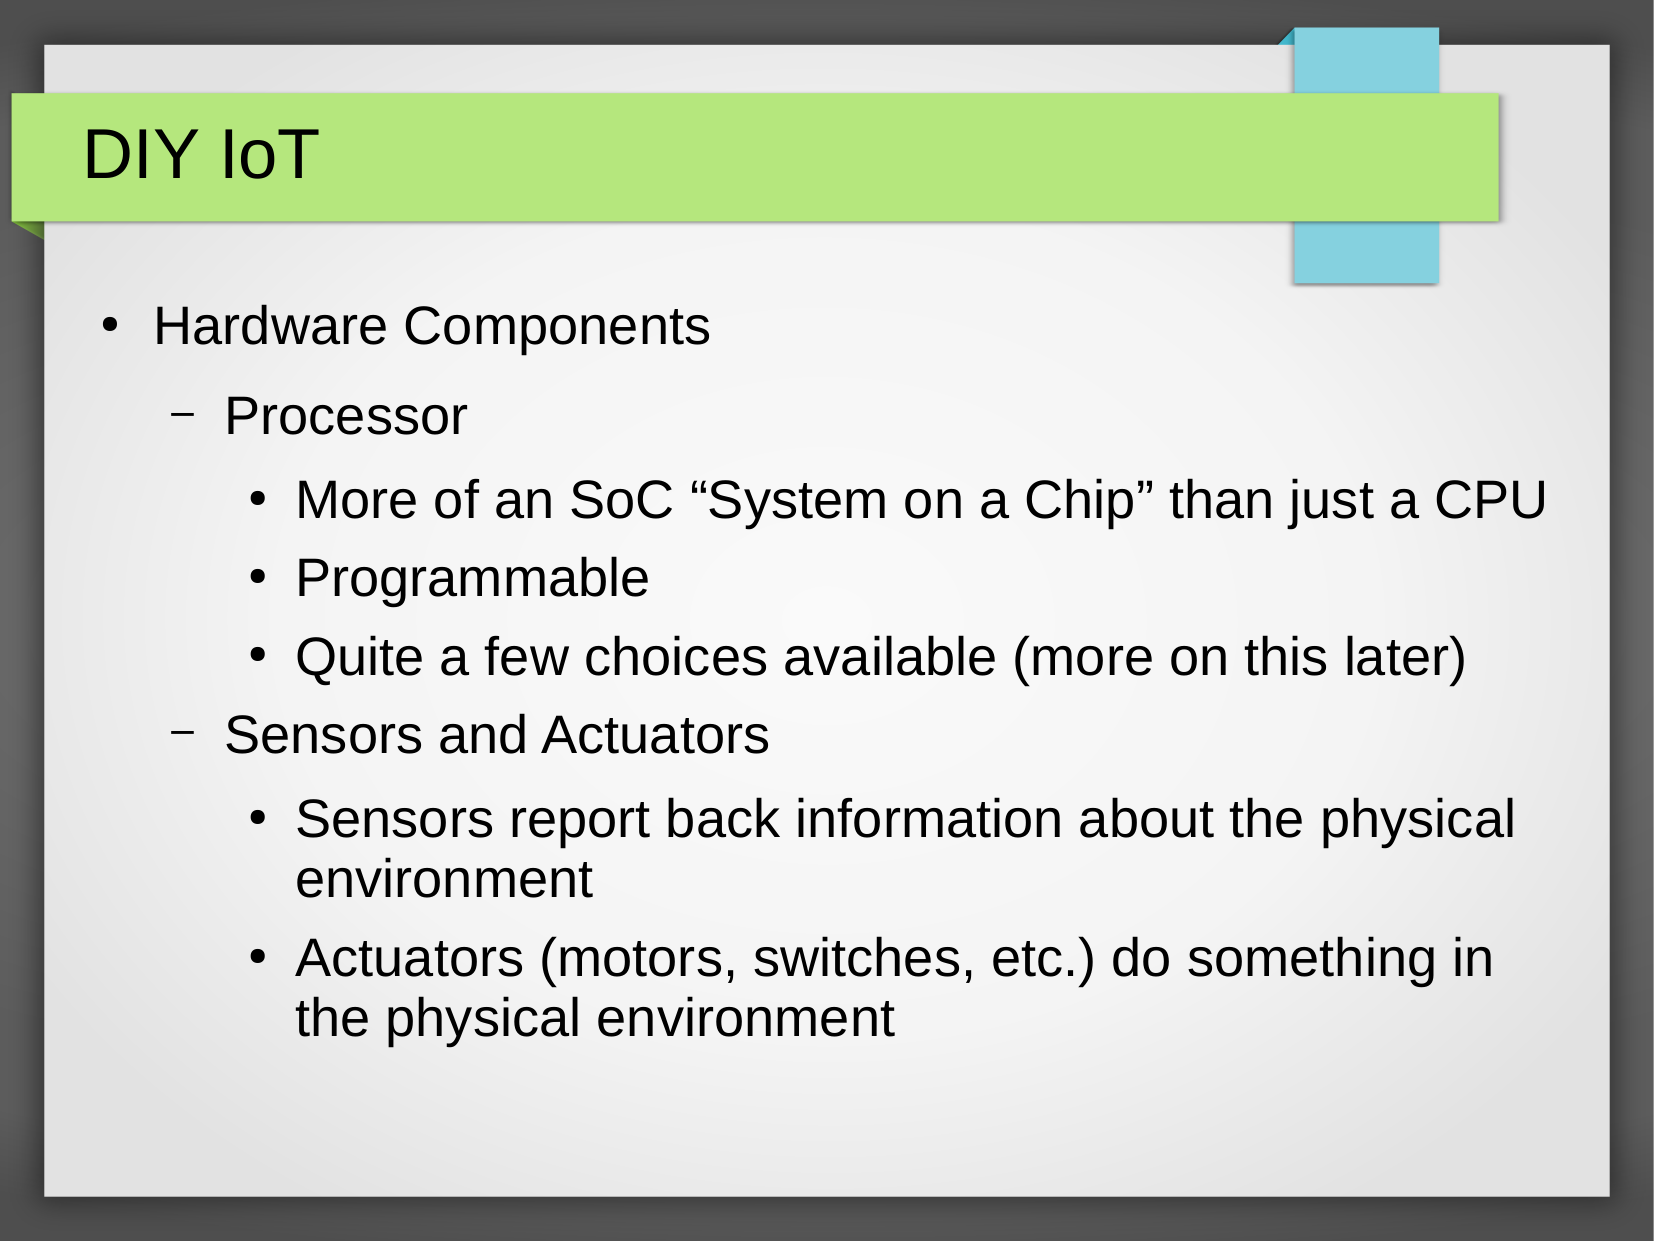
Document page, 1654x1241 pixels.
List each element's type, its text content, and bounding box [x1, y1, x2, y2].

title DIY IoT [82, 94, 1264, 213]
picture [0, 0, 1654, 1241]
list Hardware Components Processor More of an SoC “System on a Chip” than just a CPU Programmable Quite a few choices available (more on this later) Sensors and Actuators Sensors report back information about the physical environment Actuators (motors, switches, etc.) do something in the physical environment [82, 295, 1571, 1126]
